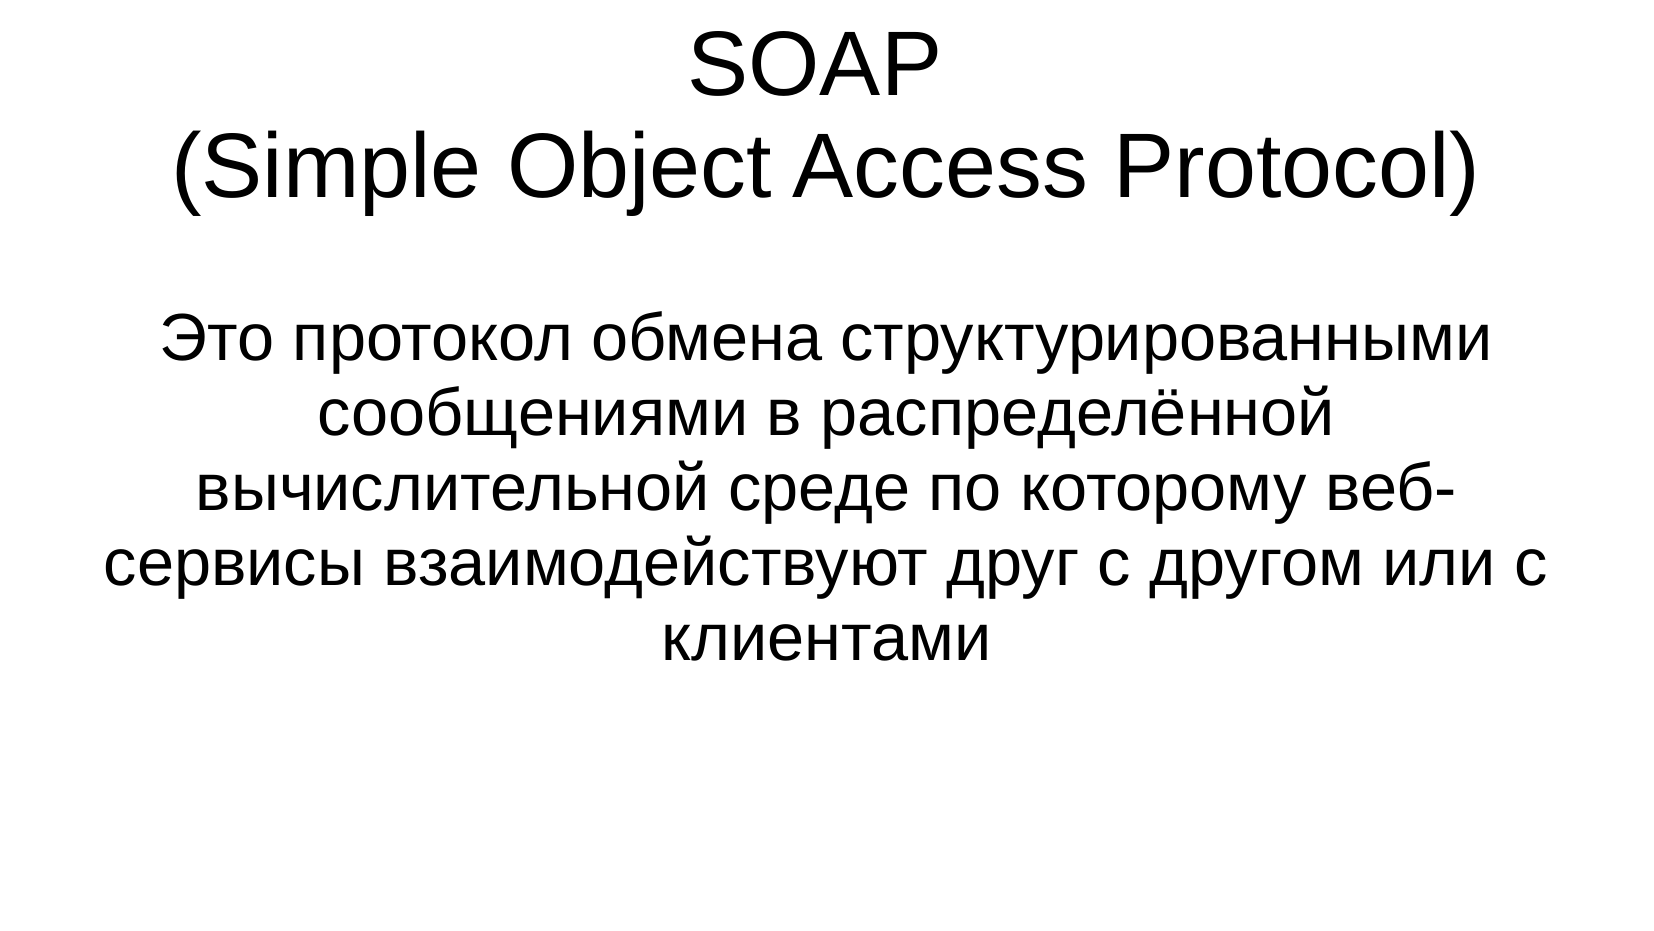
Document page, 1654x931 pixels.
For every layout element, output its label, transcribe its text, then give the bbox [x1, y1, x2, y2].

subtitle Это протокол обмена структурированными сообщениями в распределённой вычислительной среде по которому веб-сервисы взаимодействуют друг с другом или с клиентами [82, 217, 1571, 758]
title SOAP (Simple Object Access Protocol) [82, 12, 1571, 217]
